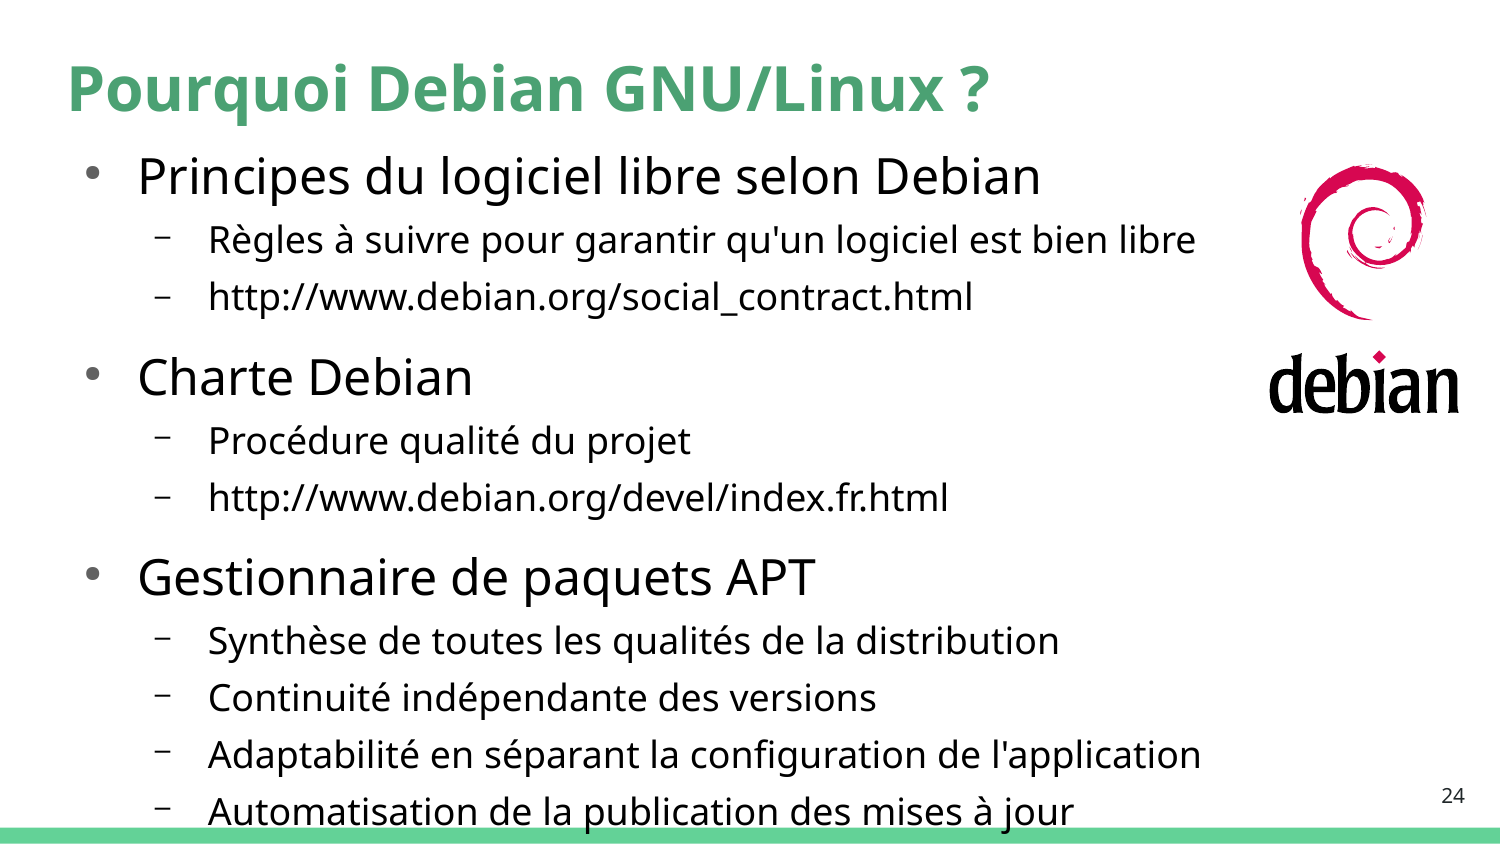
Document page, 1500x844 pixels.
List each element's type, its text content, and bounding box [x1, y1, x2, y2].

picture [1269, 164, 1459, 414]
title Pourquoi Debian GNU/Linux ? [51, 23, 1449, 117]
list Principes du logiciel libre selon Debian Règles à suivre pour garantir qu'un logiciel est bien libre http://www.debian.org/social_contract.html Charte Debian Procédure qualité du projet http://www.debian.org/devel/index.fr.html Gestionnaire de paquets APT Synthèse de toutes les qualités de la distribution Continuité indépendante des versions Adaptabilité en séparant la configuration de l'application Automatisation de la publication des mises à jour [51, 120, 1241, 827]
text_box <numéro> [1389, 764, 1480, 830]
